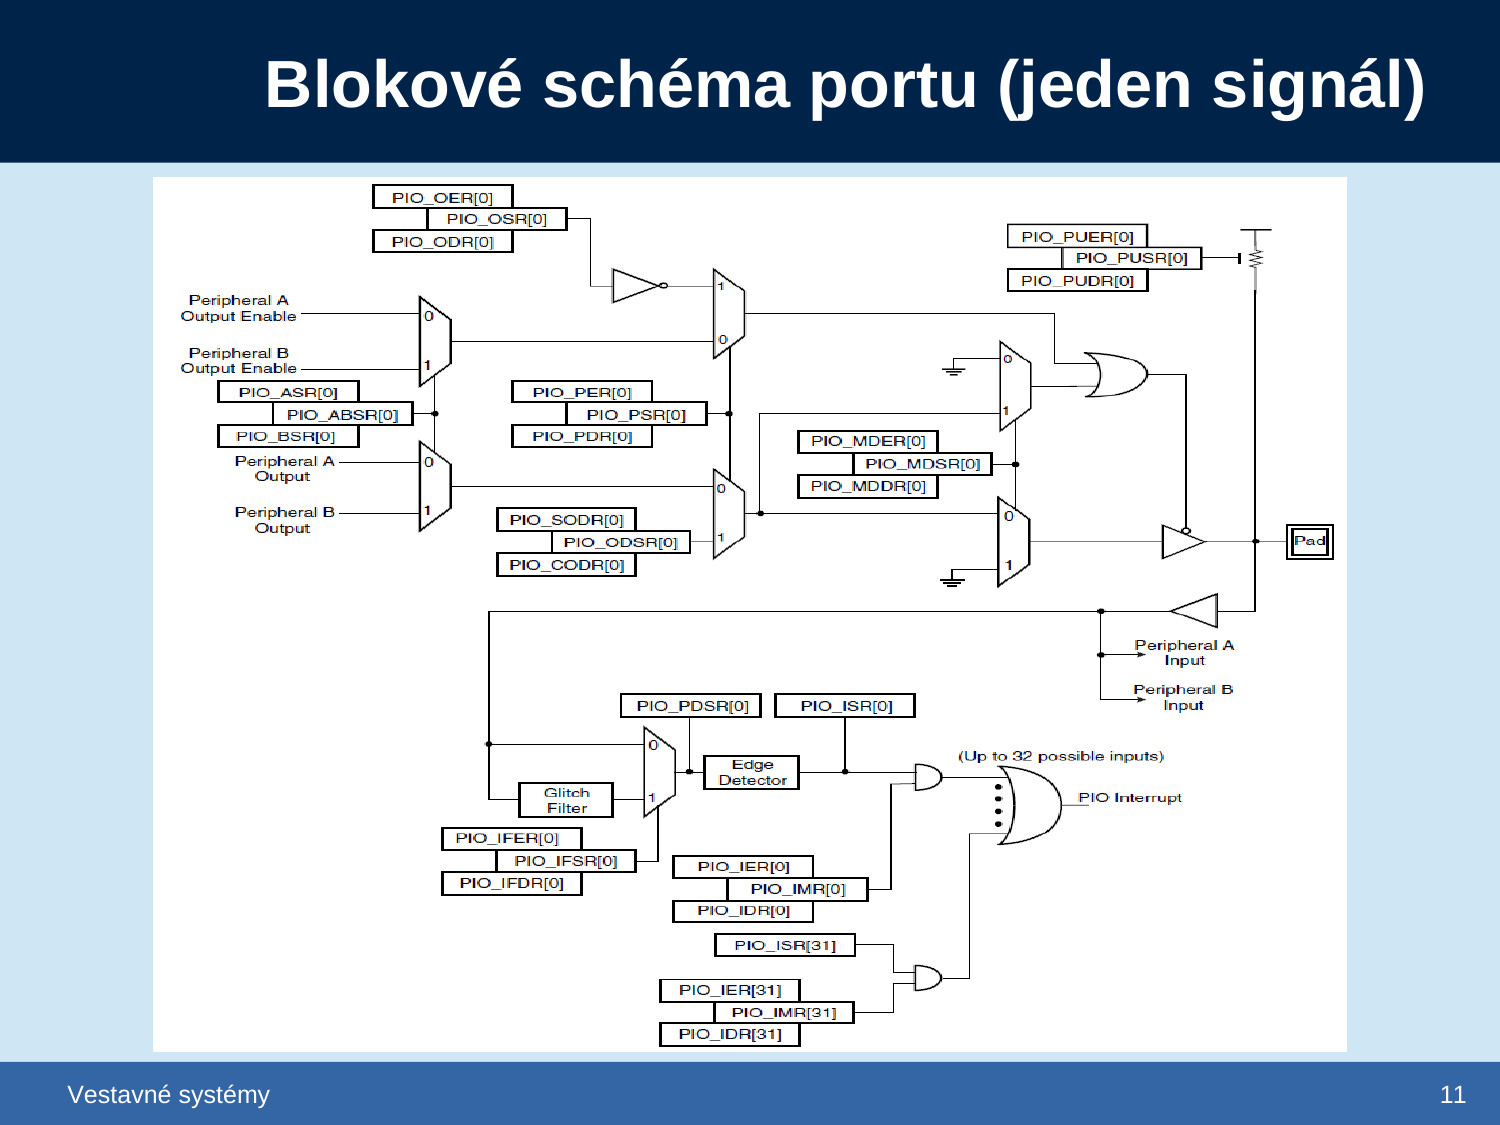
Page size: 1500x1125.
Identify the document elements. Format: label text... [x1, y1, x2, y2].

title Blokové schéma portu (jeden signál) [47, 0, 1443, 164]
picture [153, 177, 1347, 1052]
